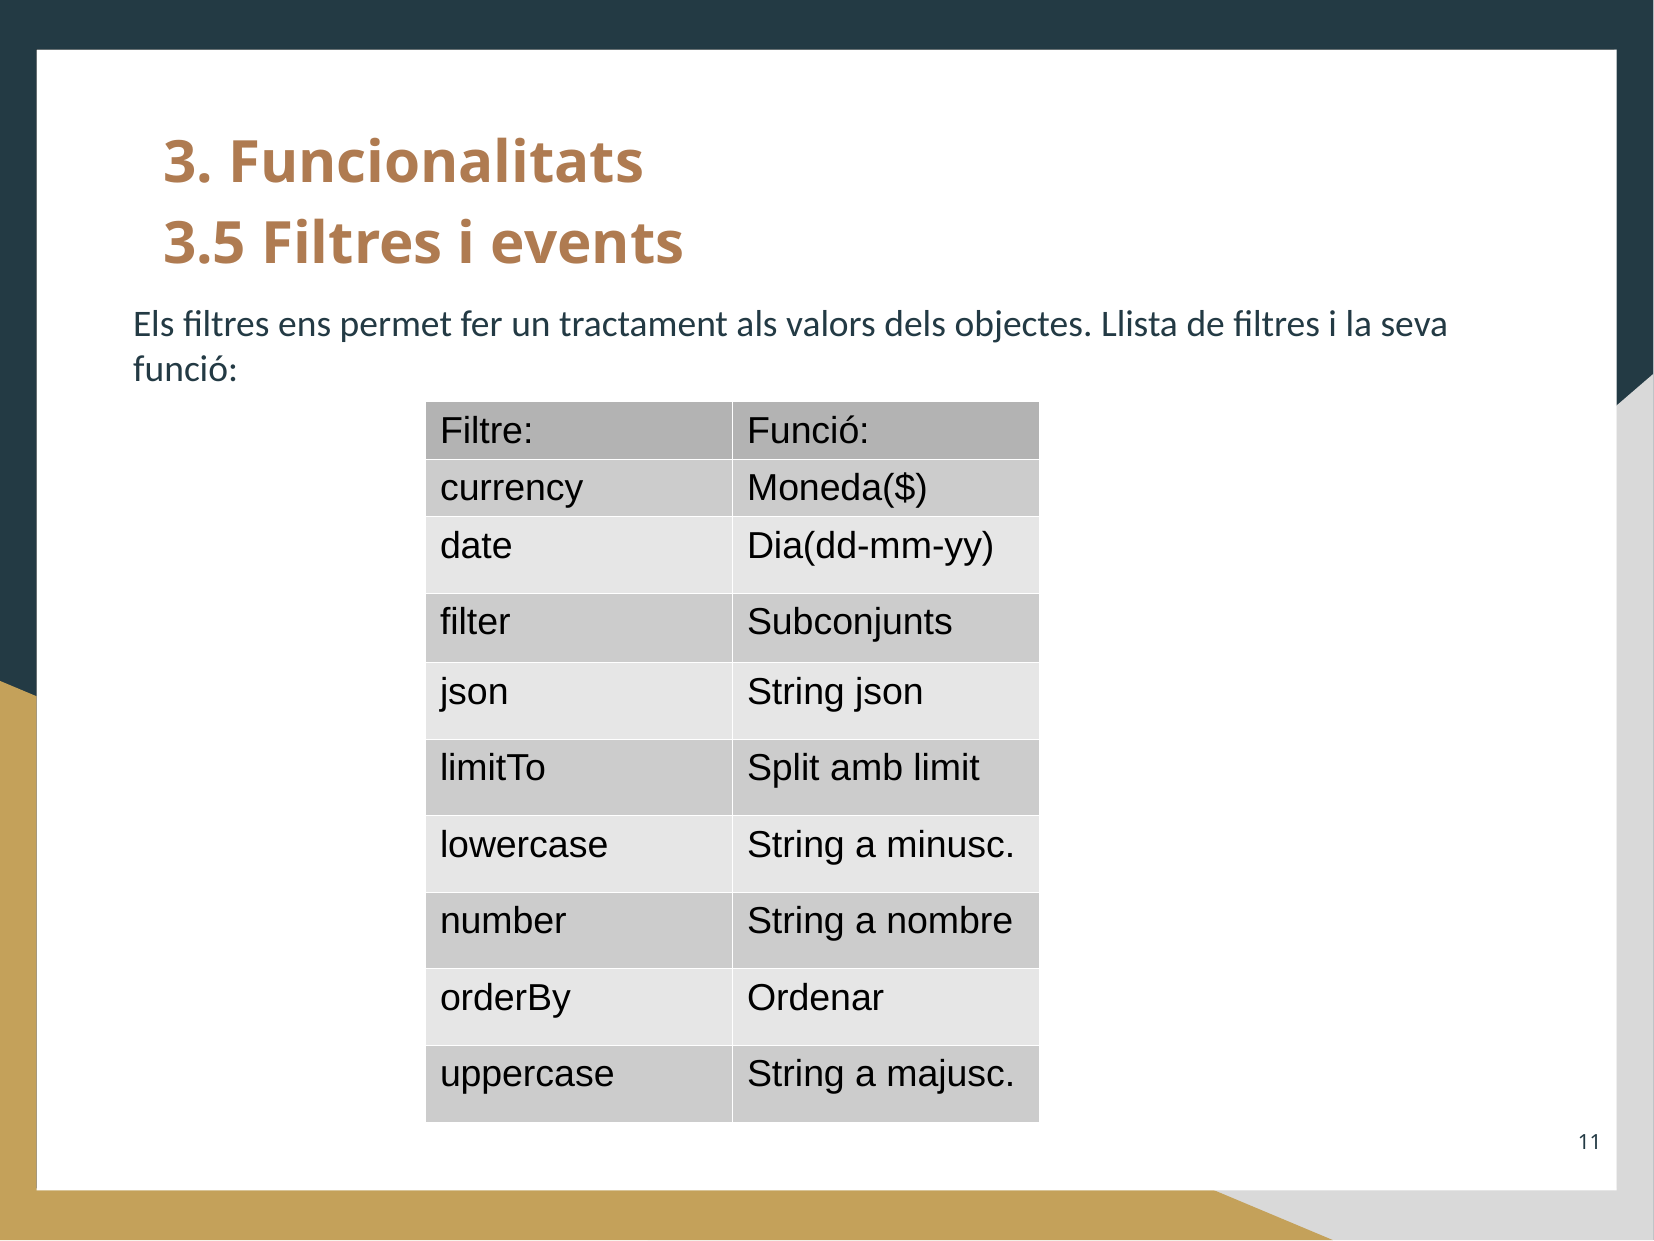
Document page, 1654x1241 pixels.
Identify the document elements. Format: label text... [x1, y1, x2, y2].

table_cell date [426, 517, 732, 593]
table_cell Subconjunts [733, 594, 1039, 662]
table_cell Moneda($) [733, 460, 1039, 516]
table_cell uppercase [426, 1046, 732, 1122]
table_header Funció: [733, 402, 1039, 459]
table_cell lowercase [426, 816, 732, 892]
table_cell Dia(dd-mm-yy) [733, 517, 1039, 593]
table_cell filter [426, 594, 732, 662]
table_header Filtre: [426, 402, 732, 459]
list Els filtres ens permet fer un tractament als valors dels objectes. Llista de filtres i la seva funció: [118, 283, 1506, 1092]
table_cell json [426, 663, 732, 739]
title 3. Funcionalitats 3.5 Filtres i events [148, 98, 1418, 189]
table_cell String json [733, 663, 1039, 739]
table_cell orderBy [426, 969, 732, 1045]
table_cell limitTo [426, 740, 732, 815]
table_cell Ordenar [733, 969, 1039, 1045]
table_cell String a nombre [733, 893, 1039, 968]
table_cell number [426, 893, 732, 968]
table_cell currency [426, 460, 732, 516]
table_cell Split amb limit [733, 740, 1039, 815]
table_cell String a minusc. [733, 816, 1039, 892]
slide_number <número> [1517, 1095, 1617, 1191]
table_cell String a majusc. [733, 1046, 1039, 1122]
